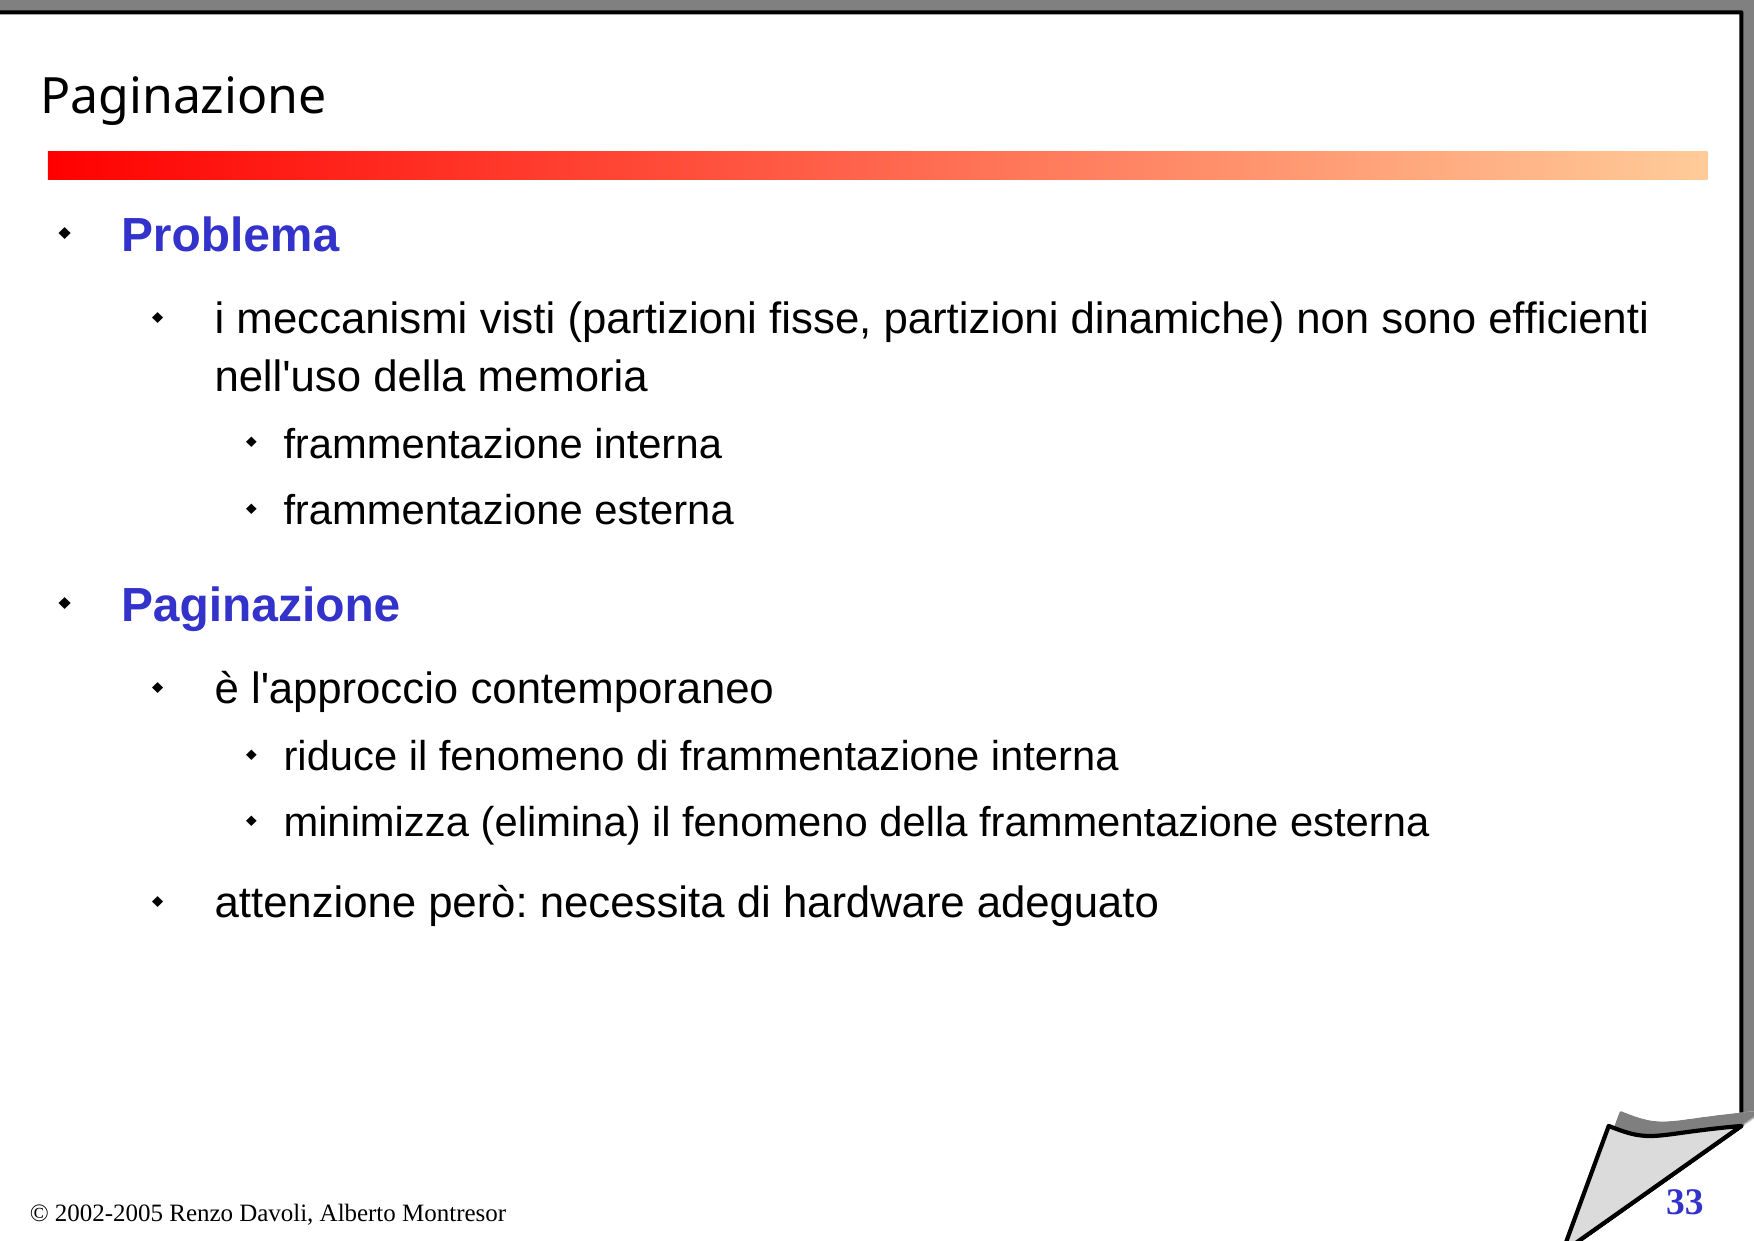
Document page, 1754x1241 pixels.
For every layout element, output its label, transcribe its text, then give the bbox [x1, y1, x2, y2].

title Paginazione [40, 49, 1714, 144]
list Problema i meccanismi visti (partizioni fisse, partizioni dinamiche) non sono efficienti nell'uso della memoria frammentazione interna frammentazione esterna Paginazione è l'approccio contemporaneo riduce il fenomeno di frammentazione interna minimizza (elimina) il fenomeno della frammentazione esterna attenzione però: necessita di hardware adeguato [58, 206, 1696, 1002]
